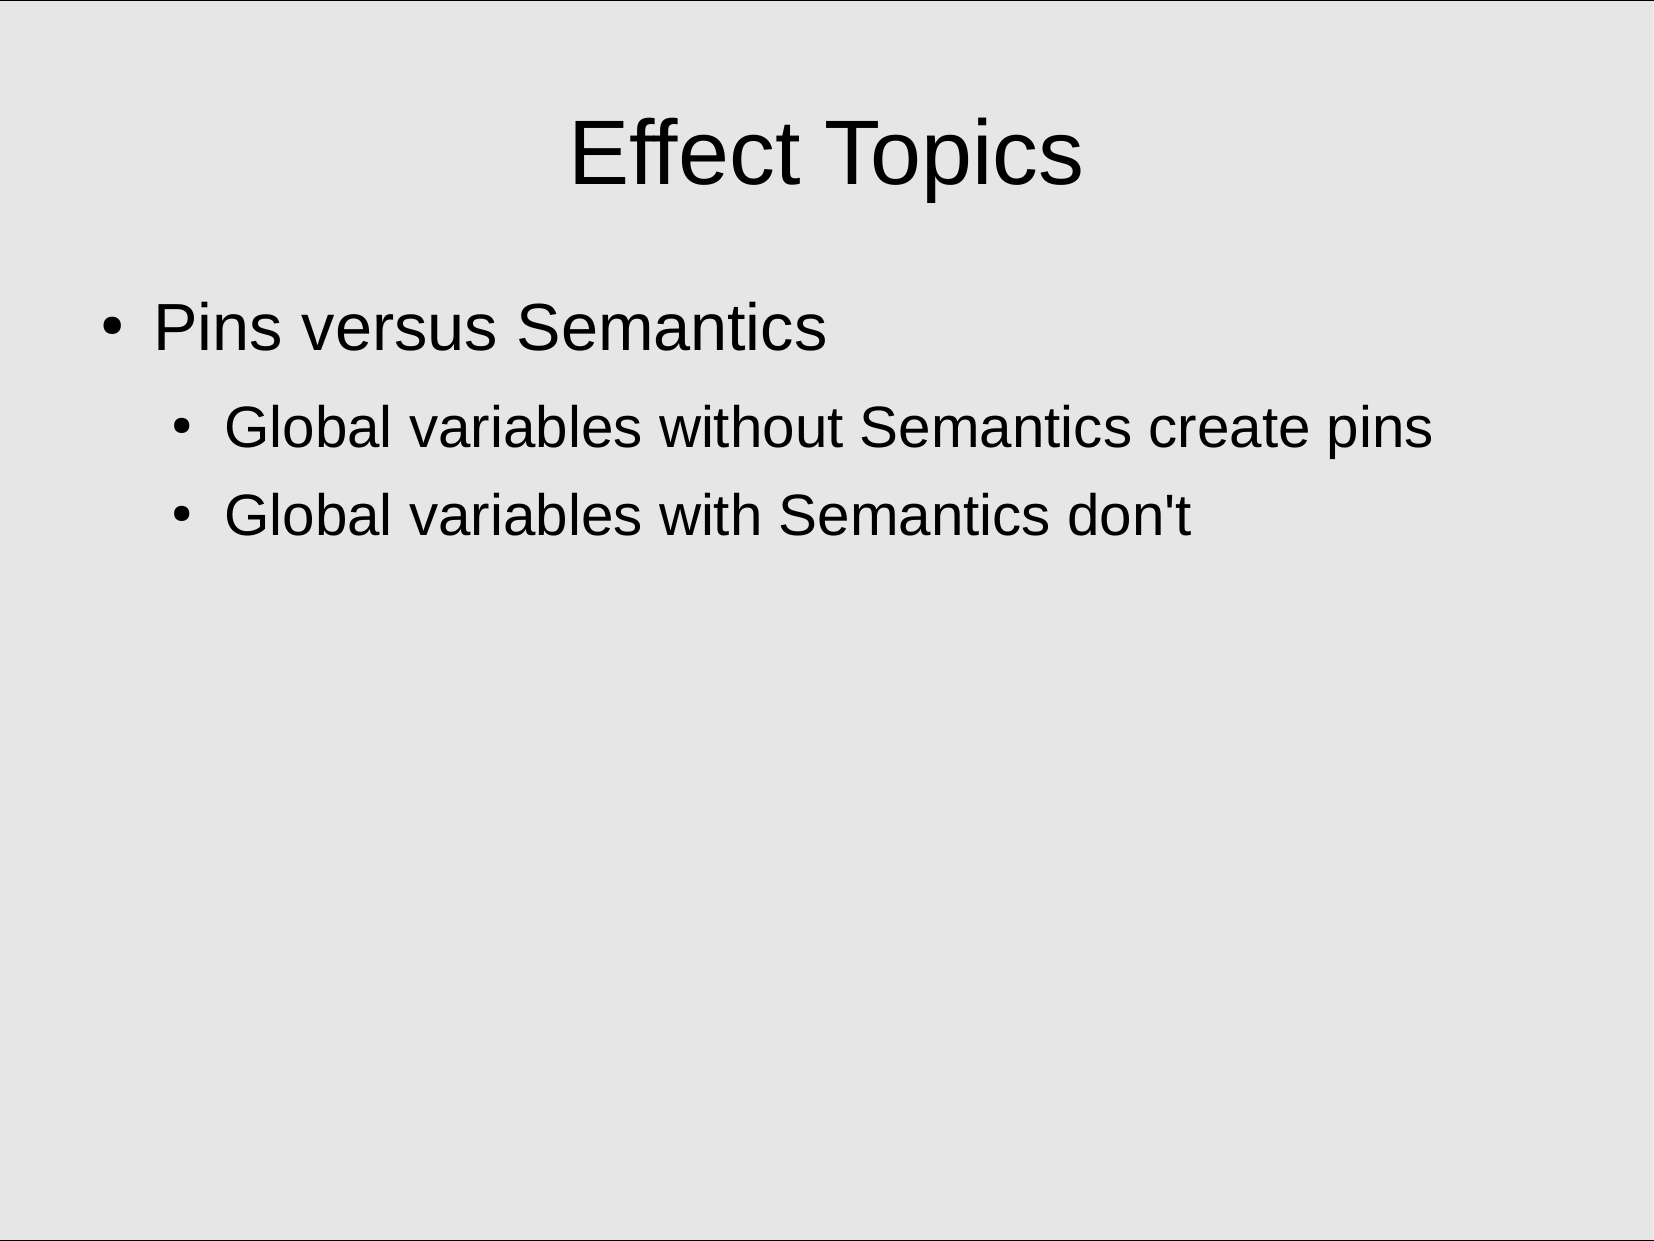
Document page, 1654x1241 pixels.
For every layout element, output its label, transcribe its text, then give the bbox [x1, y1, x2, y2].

title Effect Topics [82, 49, 1571, 257]
list Pins versus Semantics Global variables without Semantics create pins Global variables with Semantics don't [82, 290, 1571, 1010]
